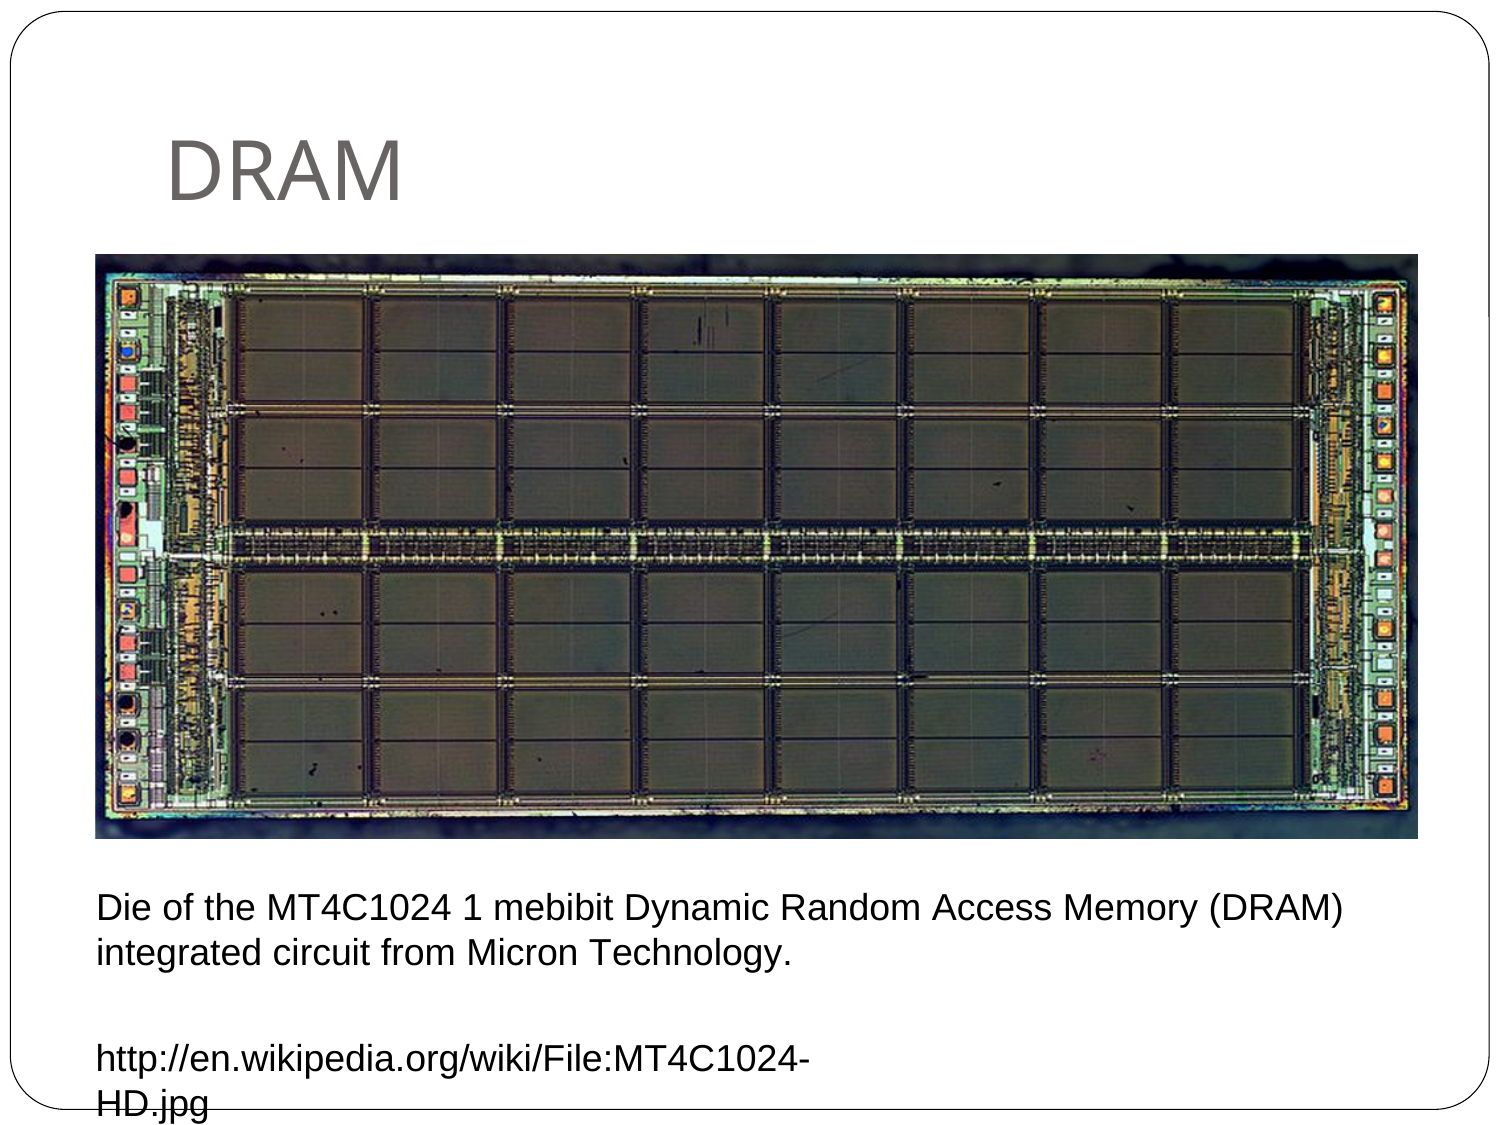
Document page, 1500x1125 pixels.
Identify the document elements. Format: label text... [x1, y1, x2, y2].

picture [94, 254, 1418, 839]
text_box Die of the MT4C1024 1 mebibit Dynamic Random Access Memory (DRAM) integrated circuit from Micron Technology. [81, 875, 1406, 981]
text_box http://en.wikipedia.org/wiki/File:MT4C1024-HD.jpg [80, 1026, 939, 1087]
title DRAM [150, 9, 1426, 233]
